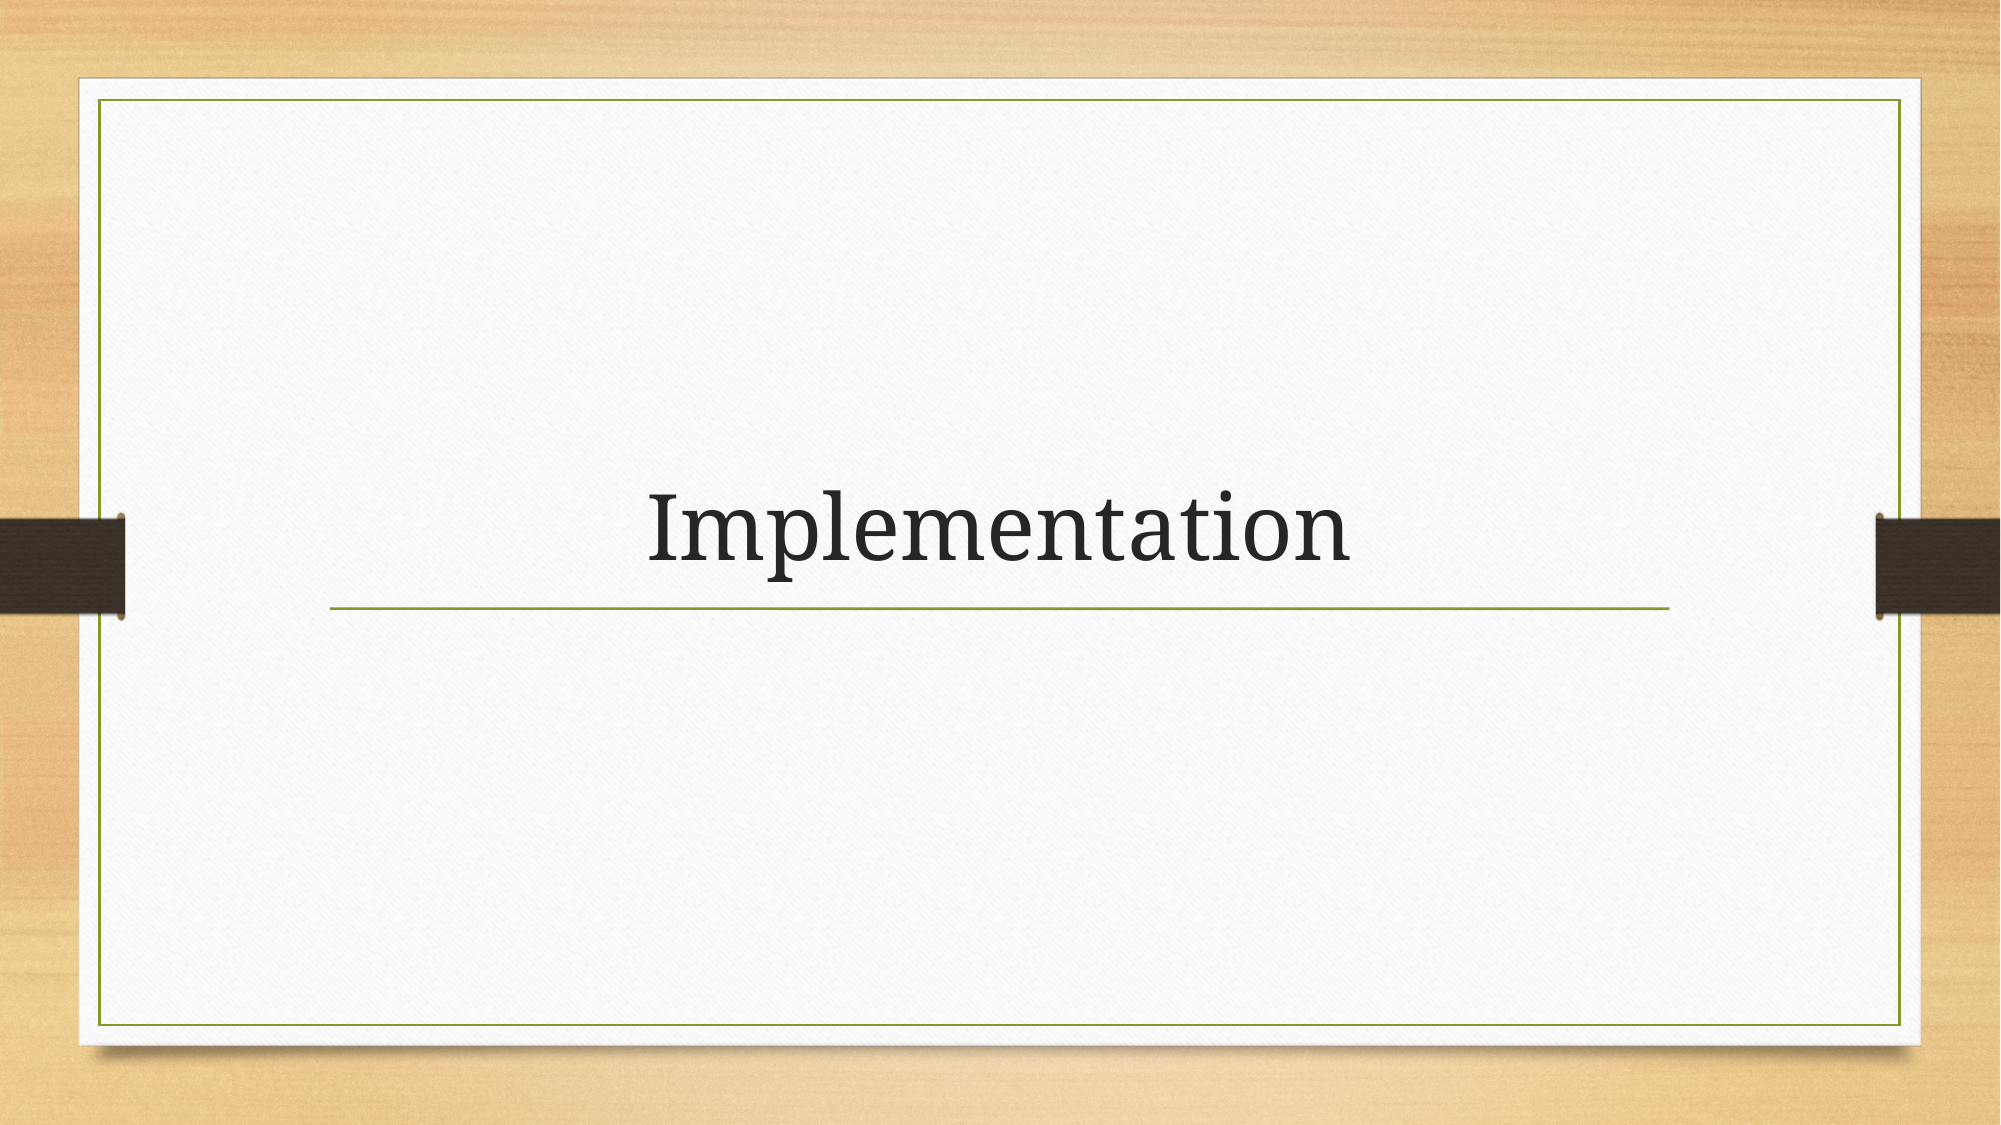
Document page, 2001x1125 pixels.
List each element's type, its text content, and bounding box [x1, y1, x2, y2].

picture [0, 0, 2001, 1125]
title Implementation [330, 287, 1669, 587]
